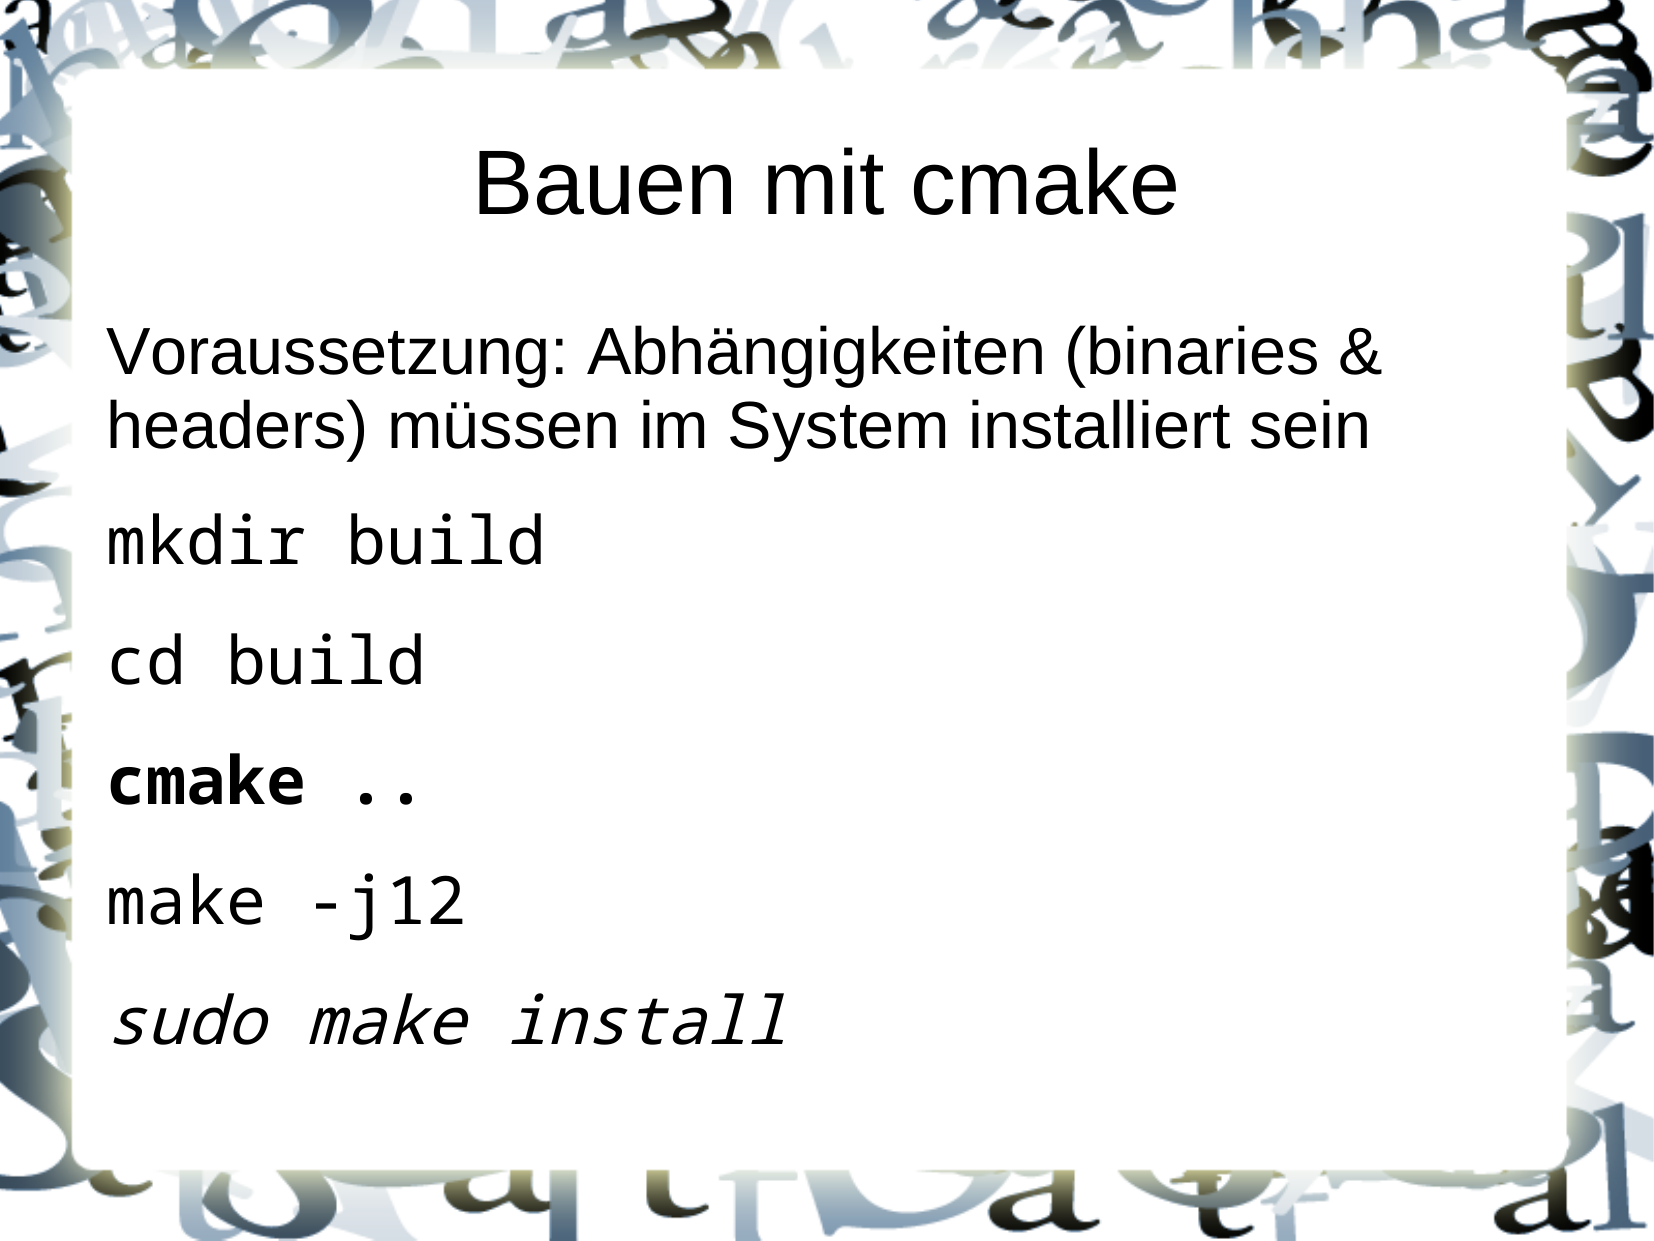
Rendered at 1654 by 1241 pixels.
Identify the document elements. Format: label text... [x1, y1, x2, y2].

list Voraussetzung: Abhängigkeiten (binaries & headers) müssen im System installiert sein mkdir build cd build cmake .. make -j12 sudo make install [106, 313, 1530, 1034]
title Bauen mit cmake [82, 78, 1571, 287]
picture [0, 0, 1654, 1241]
